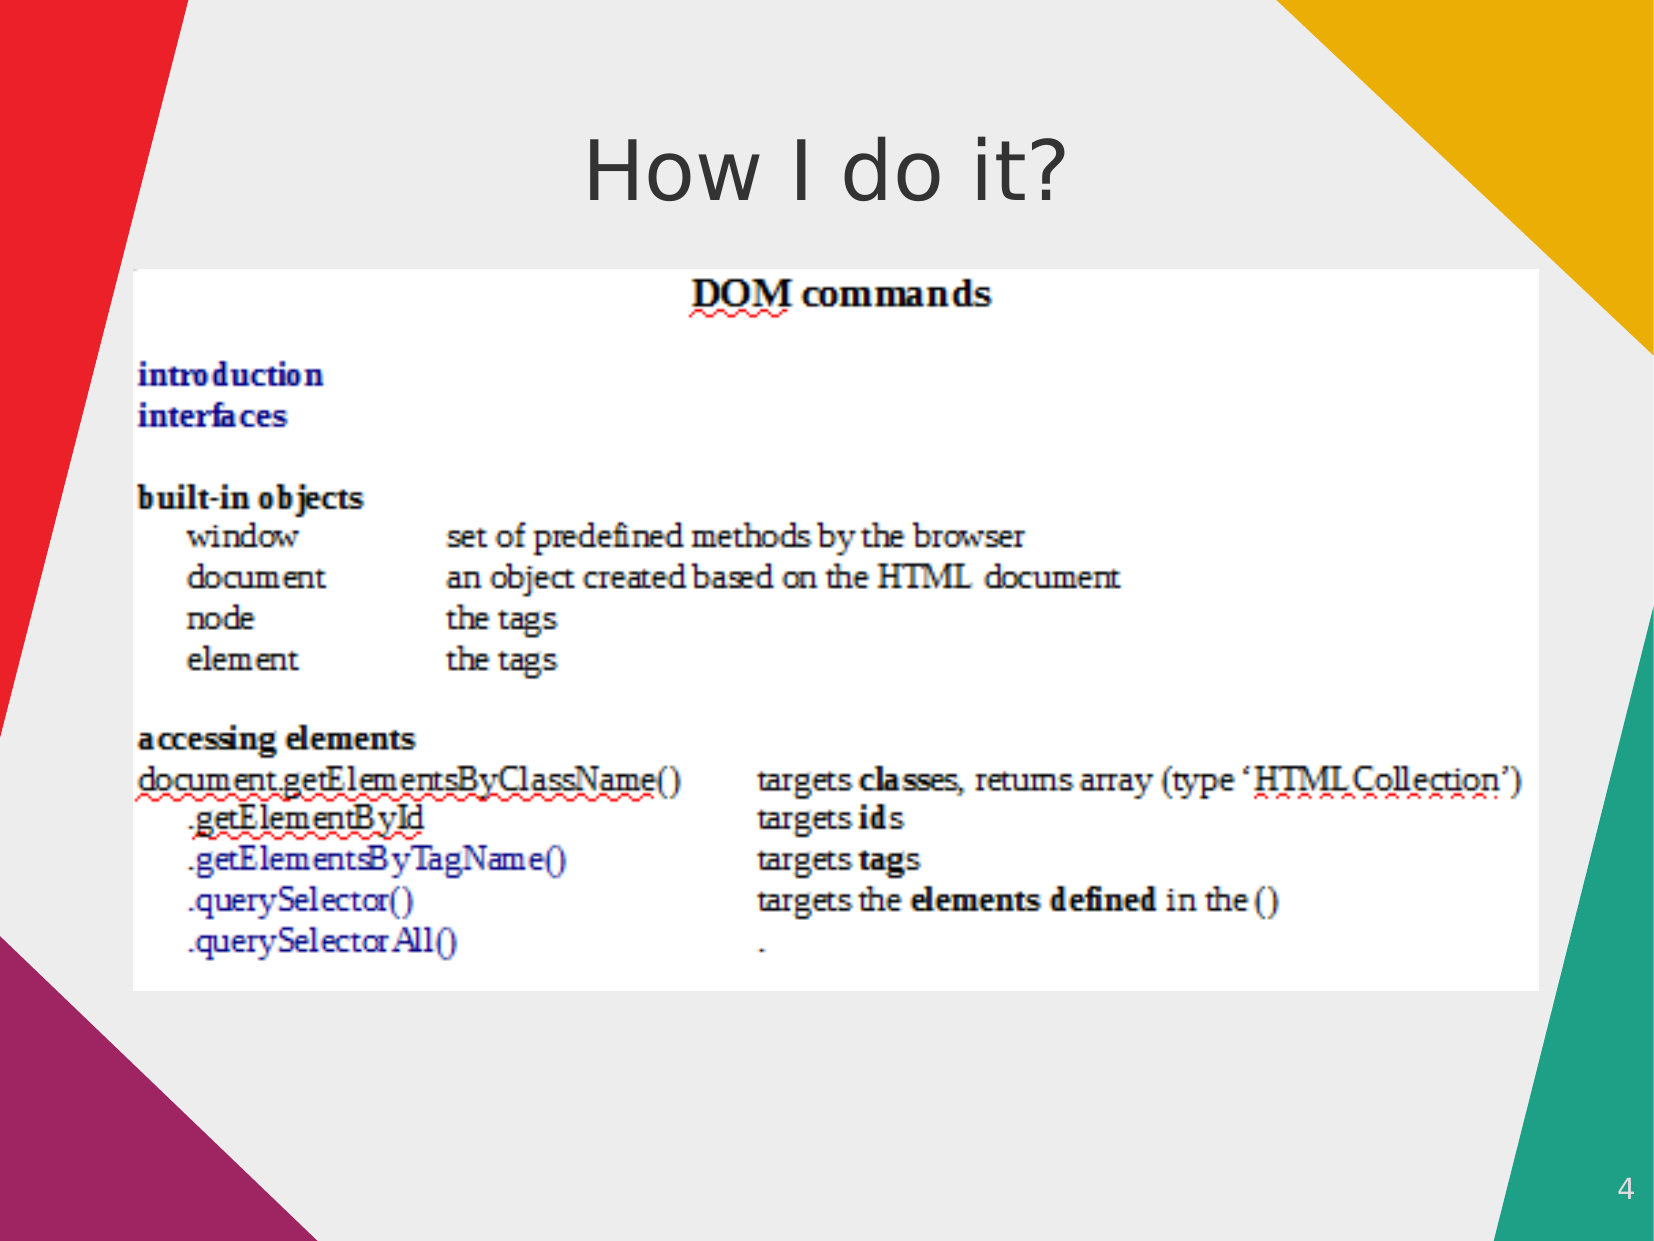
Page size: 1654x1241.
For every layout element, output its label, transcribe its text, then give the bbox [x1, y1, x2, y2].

picture [133, 269, 1539, 991]
title How I do it? [114, 73, 1539, 271]
